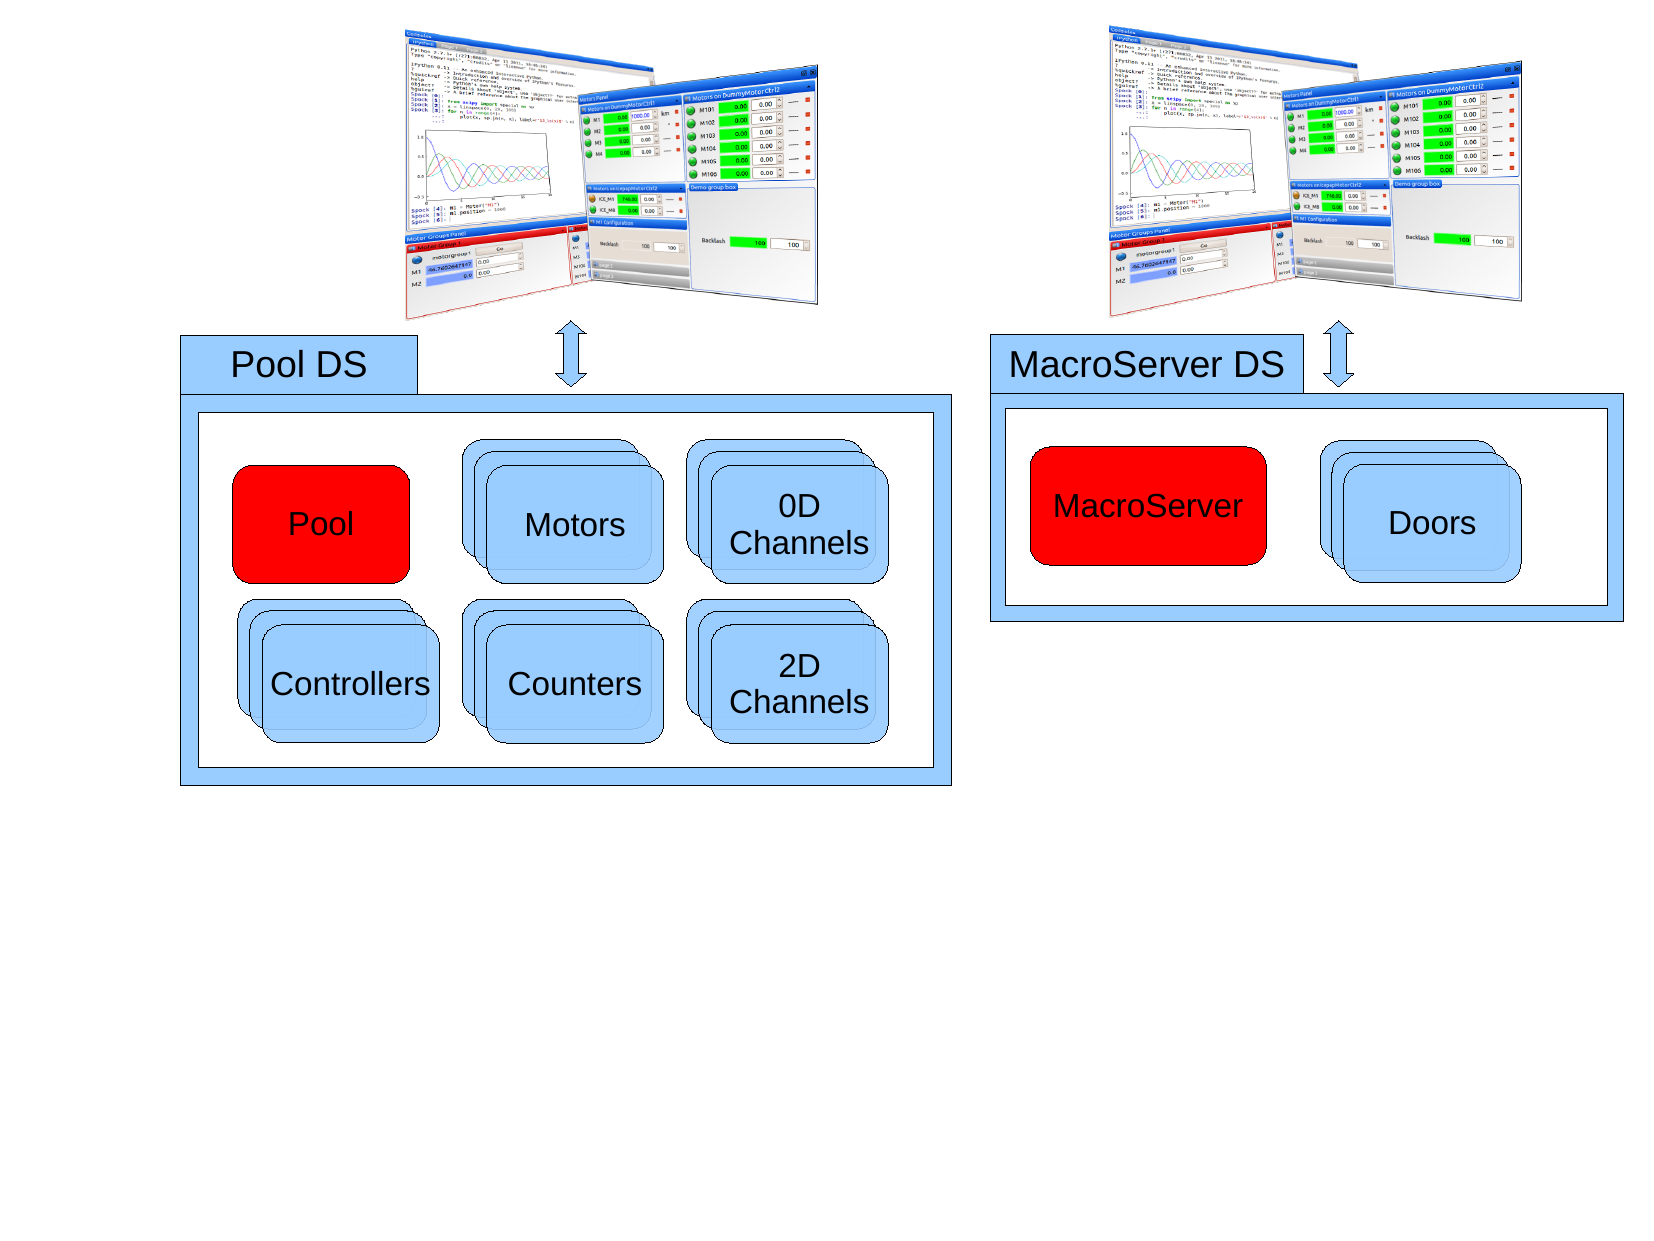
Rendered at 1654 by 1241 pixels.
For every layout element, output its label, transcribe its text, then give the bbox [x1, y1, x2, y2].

text_box Pool DS [180, 335, 418, 395]
text_box MacroServer DS [990, 334, 1304, 394]
text_box MacroServer [1030, 446, 1267, 566]
text_box Doors [1343, 464, 1522, 583]
text_box [555, 321, 587, 387]
text_box Controllers [262, 624, 440, 743]
text_box Pool [232, 465, 410, 584]
picture [377, 29, 818, 321]
text_box Motors [486, 465, 664, 584]
text_box [180, 394, 952, 786]
text_box 2D Channels [711, 624, 889, 744]
text_box [990, 393, 1624, 622]
text_box 0D Channels [711, 465, 889, 584]
text_box [1323, 320, 1354, 387]
picture [1081, 25, 1522, 318]
text_box Counters [486, 624, 664, 744]
